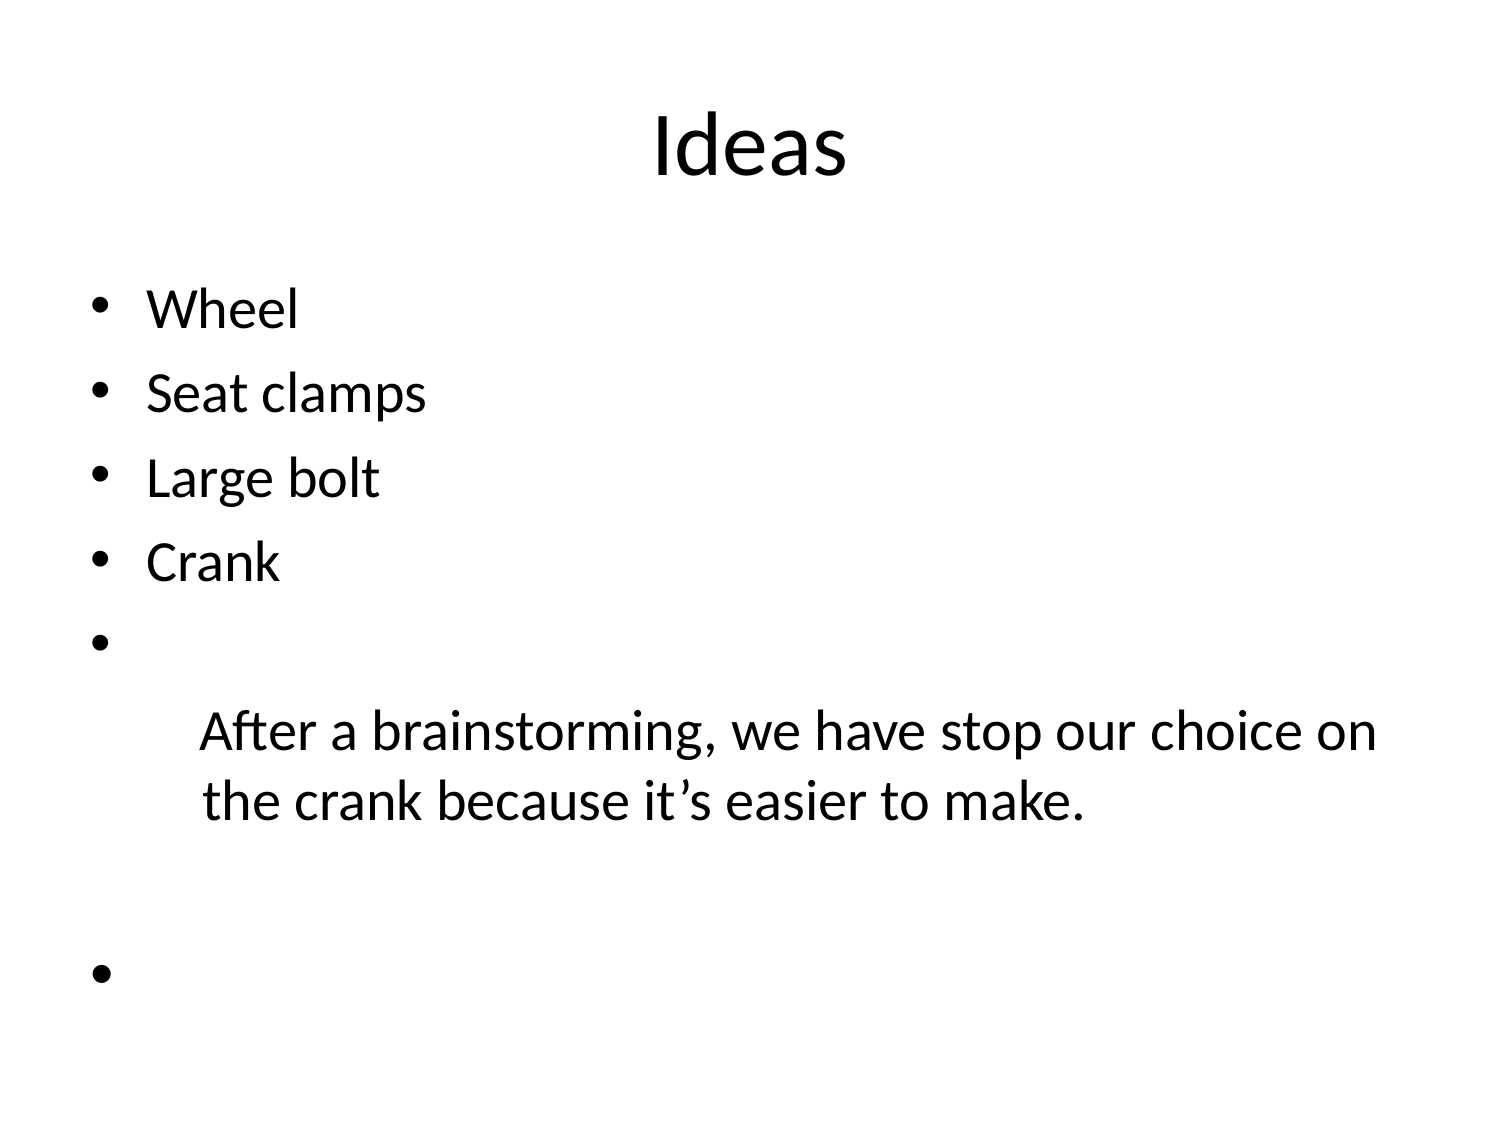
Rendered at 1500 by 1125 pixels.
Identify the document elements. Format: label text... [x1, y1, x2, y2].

title Ideas [75, 45, 1426, 233]
list Wheel Seat clamps Large bolt Crank After a brainstorming, we have stop our choice on the crank because it’s easier to make. [75, 262, 1426, 1005]
